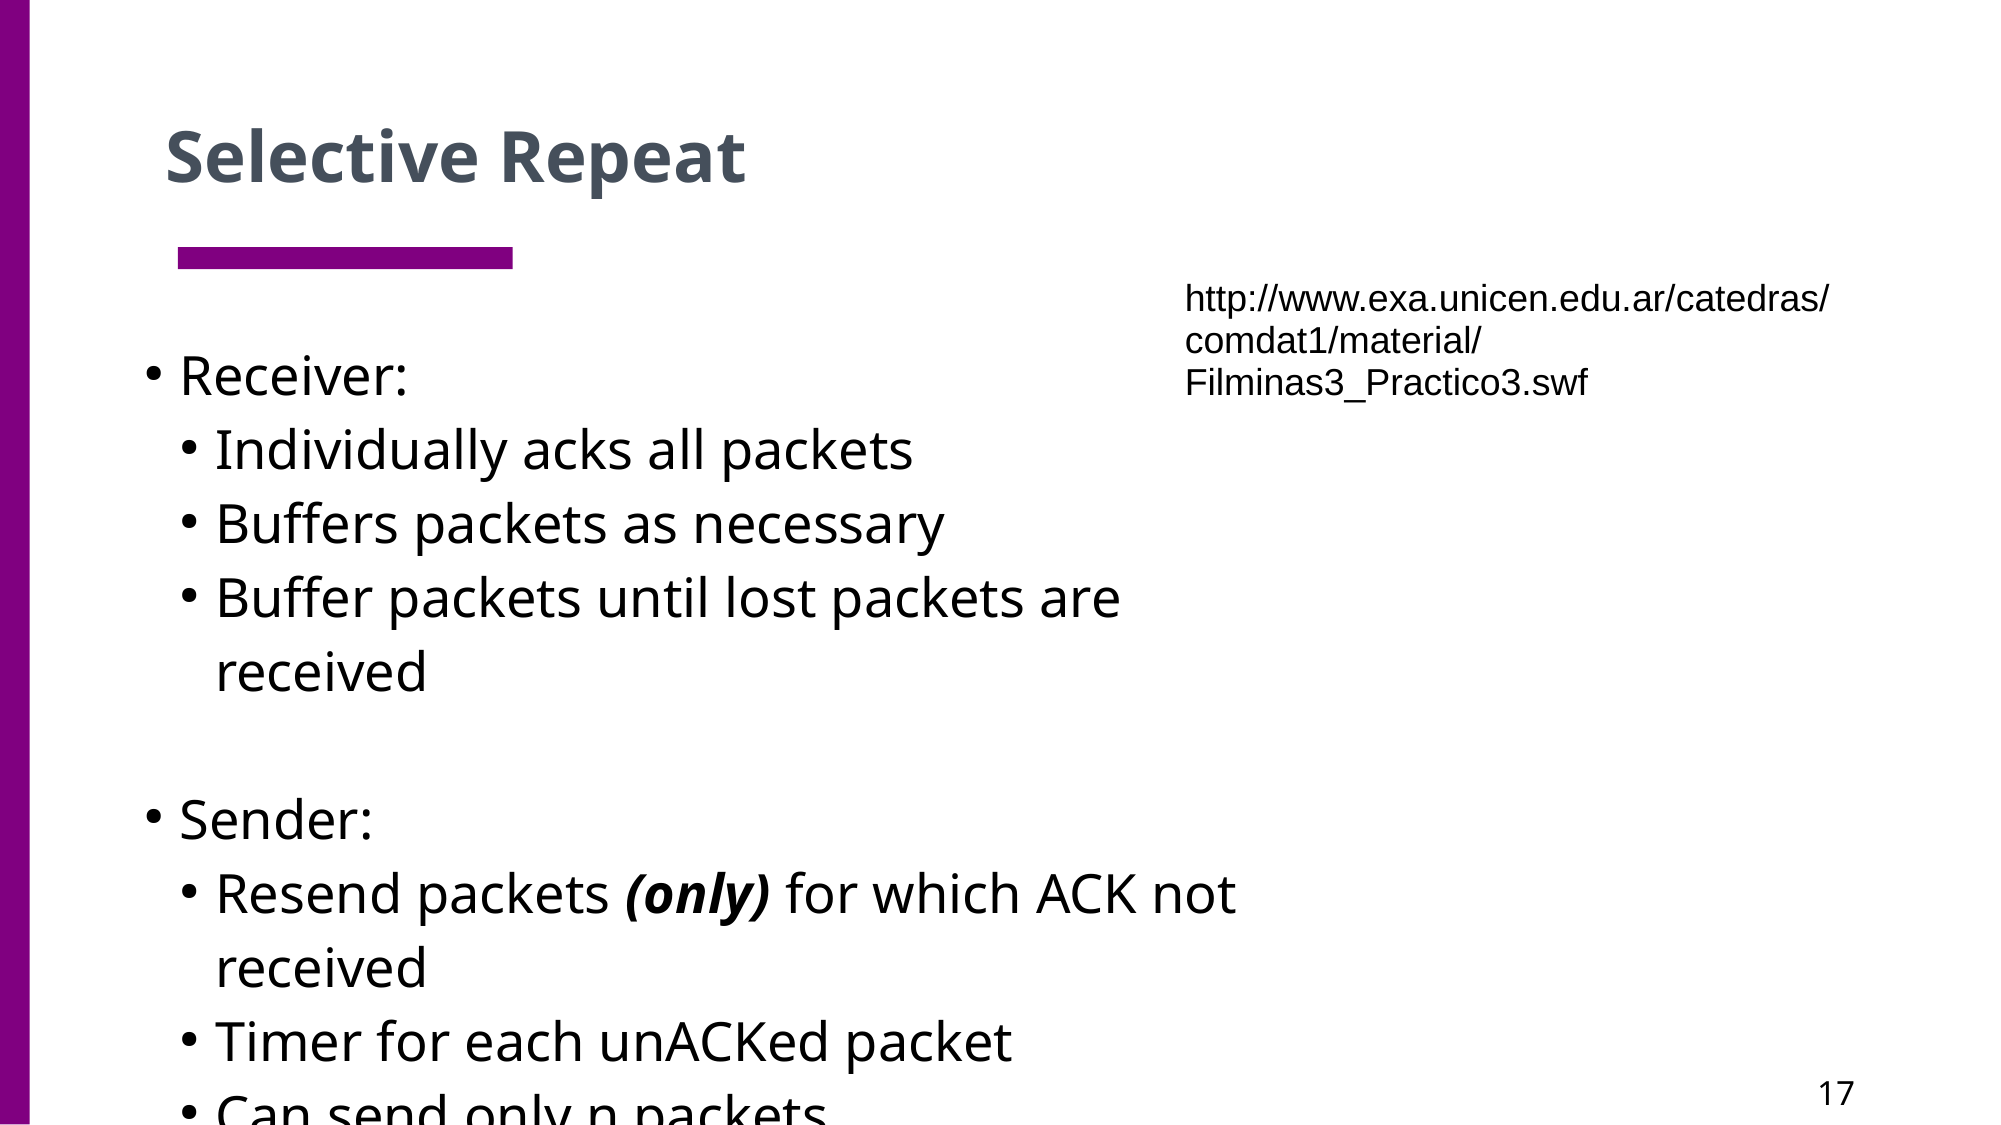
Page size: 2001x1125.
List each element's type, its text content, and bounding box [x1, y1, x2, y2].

text_box Receiver: Individually acks all packets Buffers packets as necessary Buffer packets until lost packets are received Sender: Resend packets (only) for which ACK not received Timer for each unACKed packet Can send only n packets [129, 329, 1306, 1125]
text_box Selective Repeat [151, 0, 1849, 212]
text_box http://www.exa.unicen.edu.ar/catedras/comdat1/material/Filminas3_Practico3.swf [1170, 270, 1876, 597]
